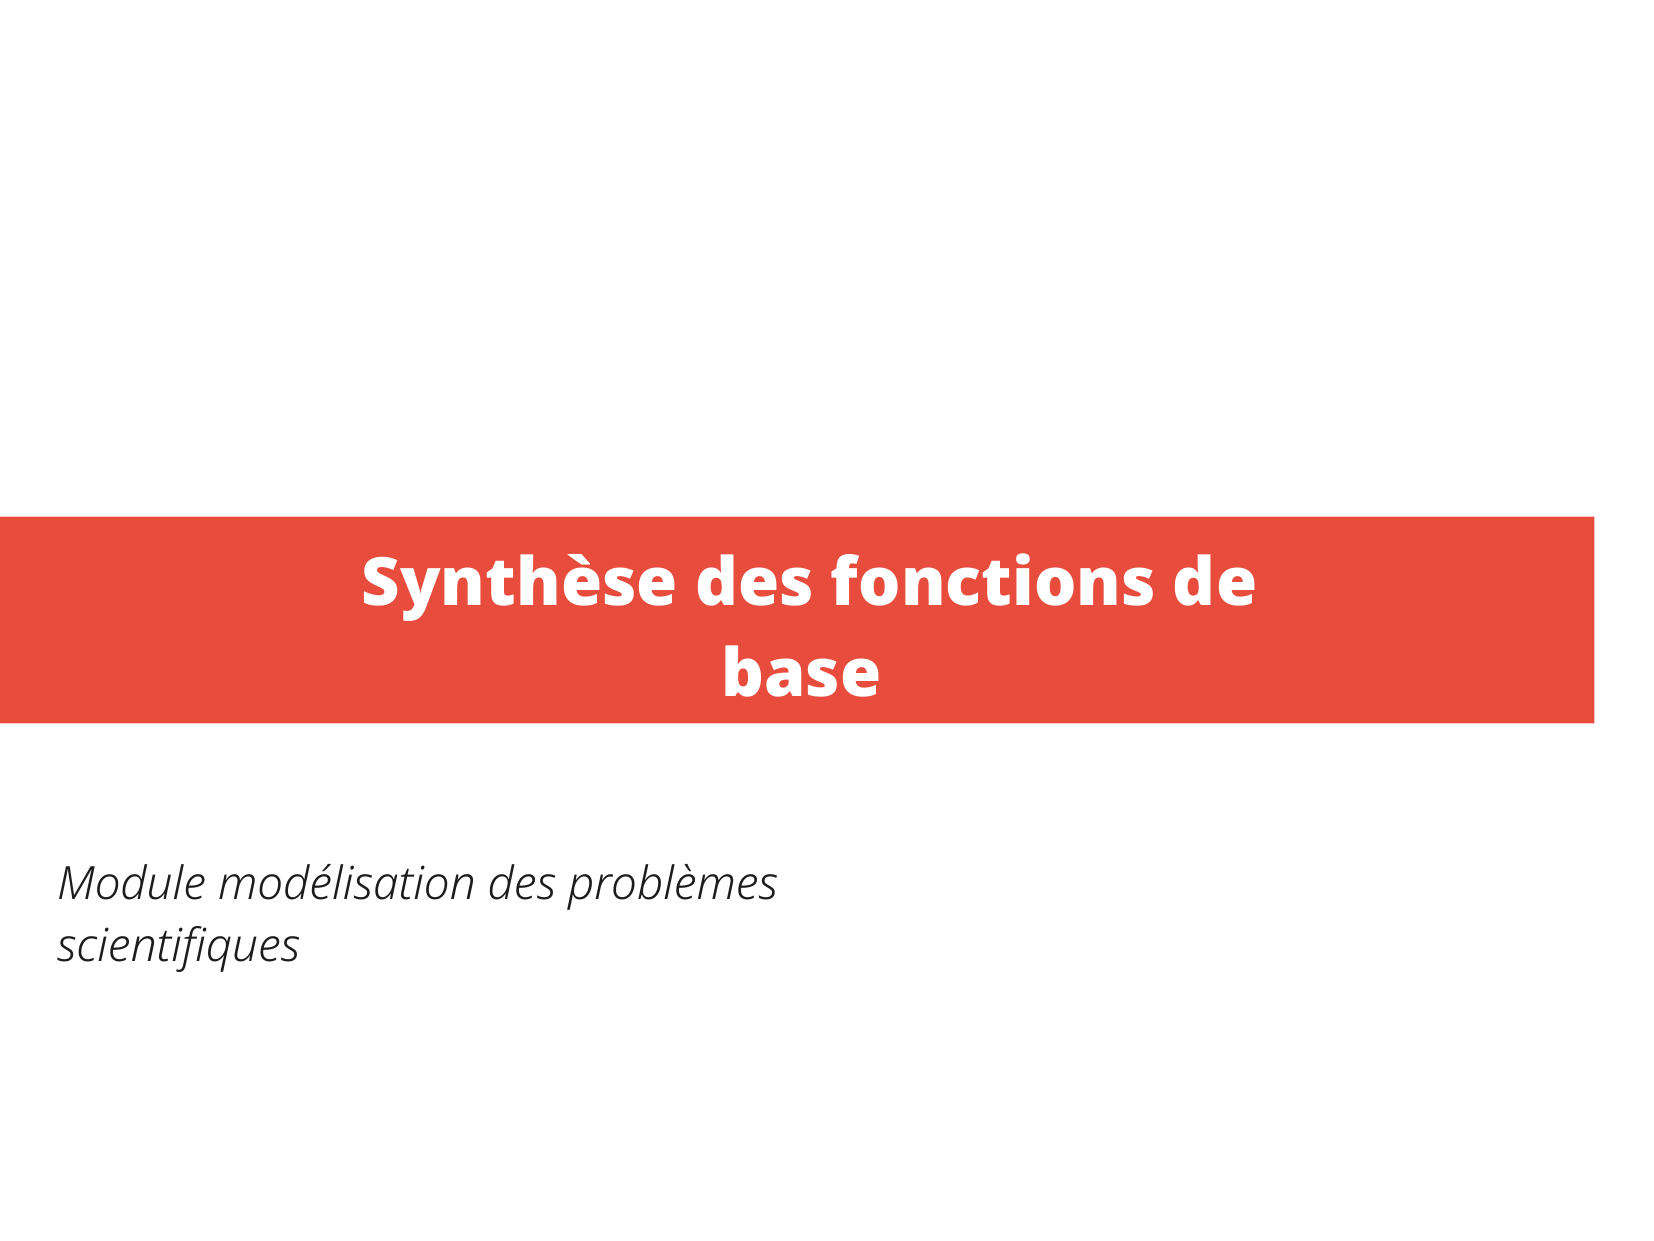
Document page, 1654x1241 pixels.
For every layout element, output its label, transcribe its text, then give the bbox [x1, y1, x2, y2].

title Synthèse des fonctions de base pour l’analyse de données [361, 534, 1344, 716]
text_box Module modélisation des problèmes scientifiques [57, 850, 988, 924]
